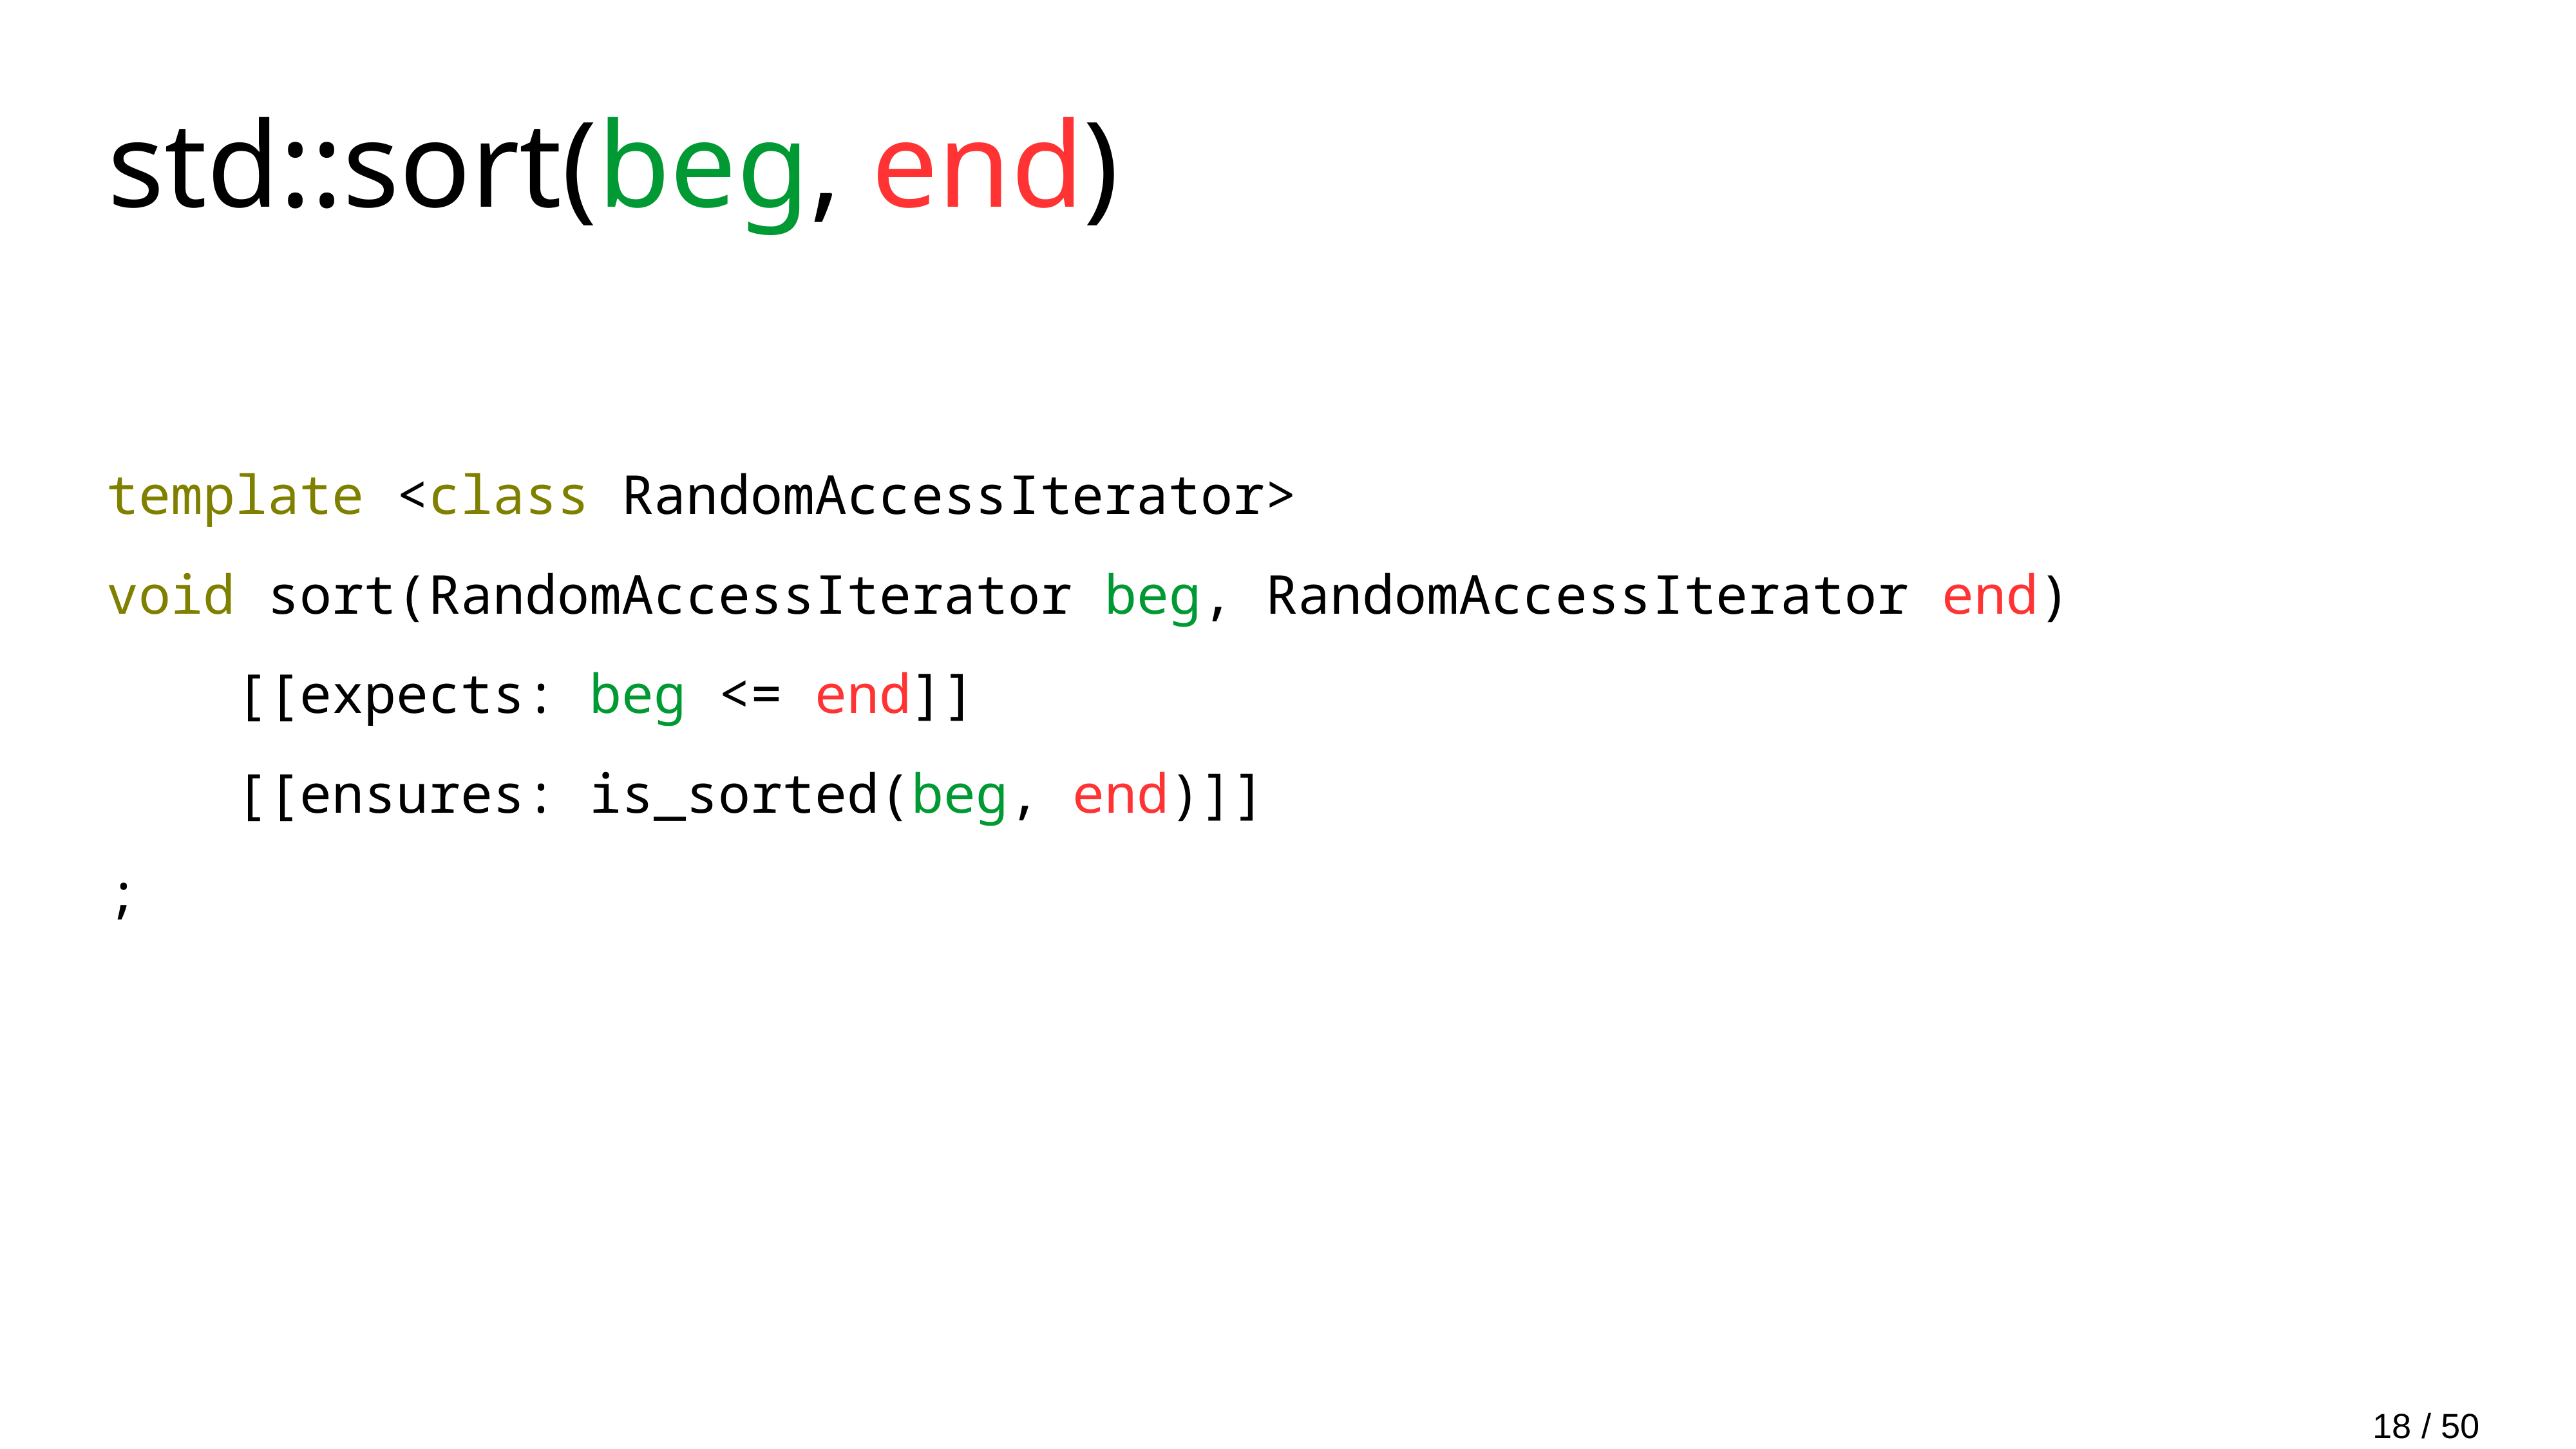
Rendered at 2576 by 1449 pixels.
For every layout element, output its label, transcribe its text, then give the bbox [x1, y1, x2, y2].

title std::sort(beg, end) [108, 88, 2468, 235]
list template <class RandomAccessIterator> void sort(RandomAccessIterator beg, RandomAccessIterator end) [[expects: beg <= end]] [[ensures: is_sorted(beg, end)]] ; [0, 295, 2576, 1449]
